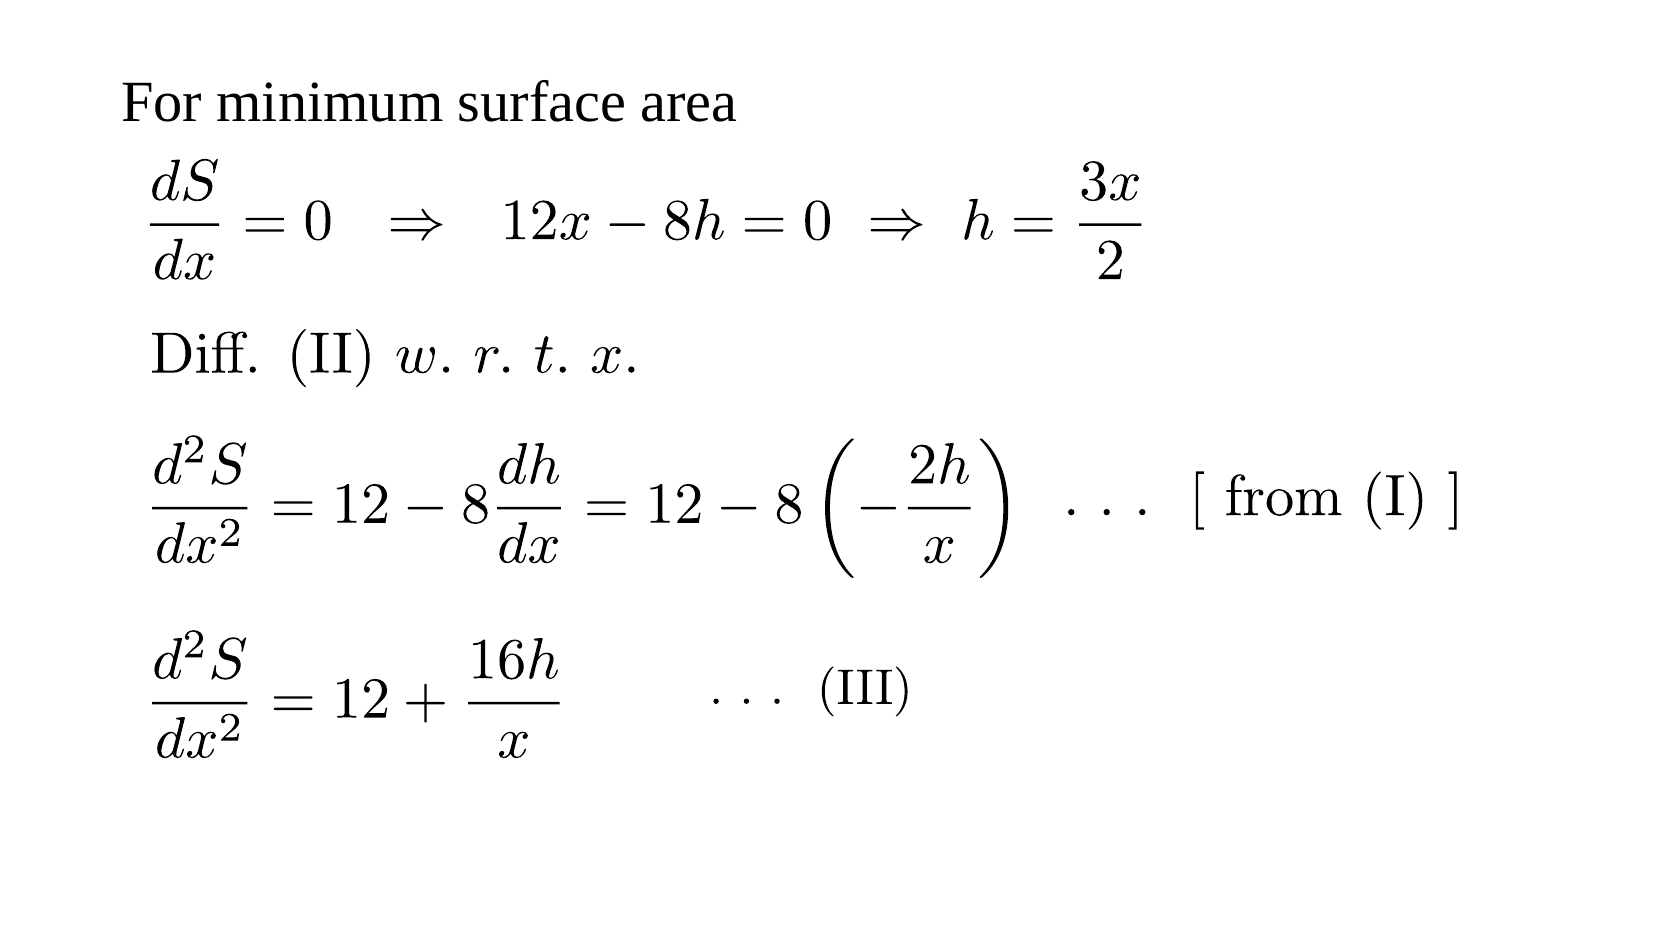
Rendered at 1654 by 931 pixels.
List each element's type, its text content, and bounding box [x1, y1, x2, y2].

text_box [152, 435, 1009, 578]
text_box [1065, 471, 1457, 530]
text_box [152, 328, 635, 388]
text_box [711, 666, 908, 717]
title For minimum surface area [47, 37, 1607, 886]
text_box [152, 630, 560, 759]
text_box [149, 158, 1142, 280]
